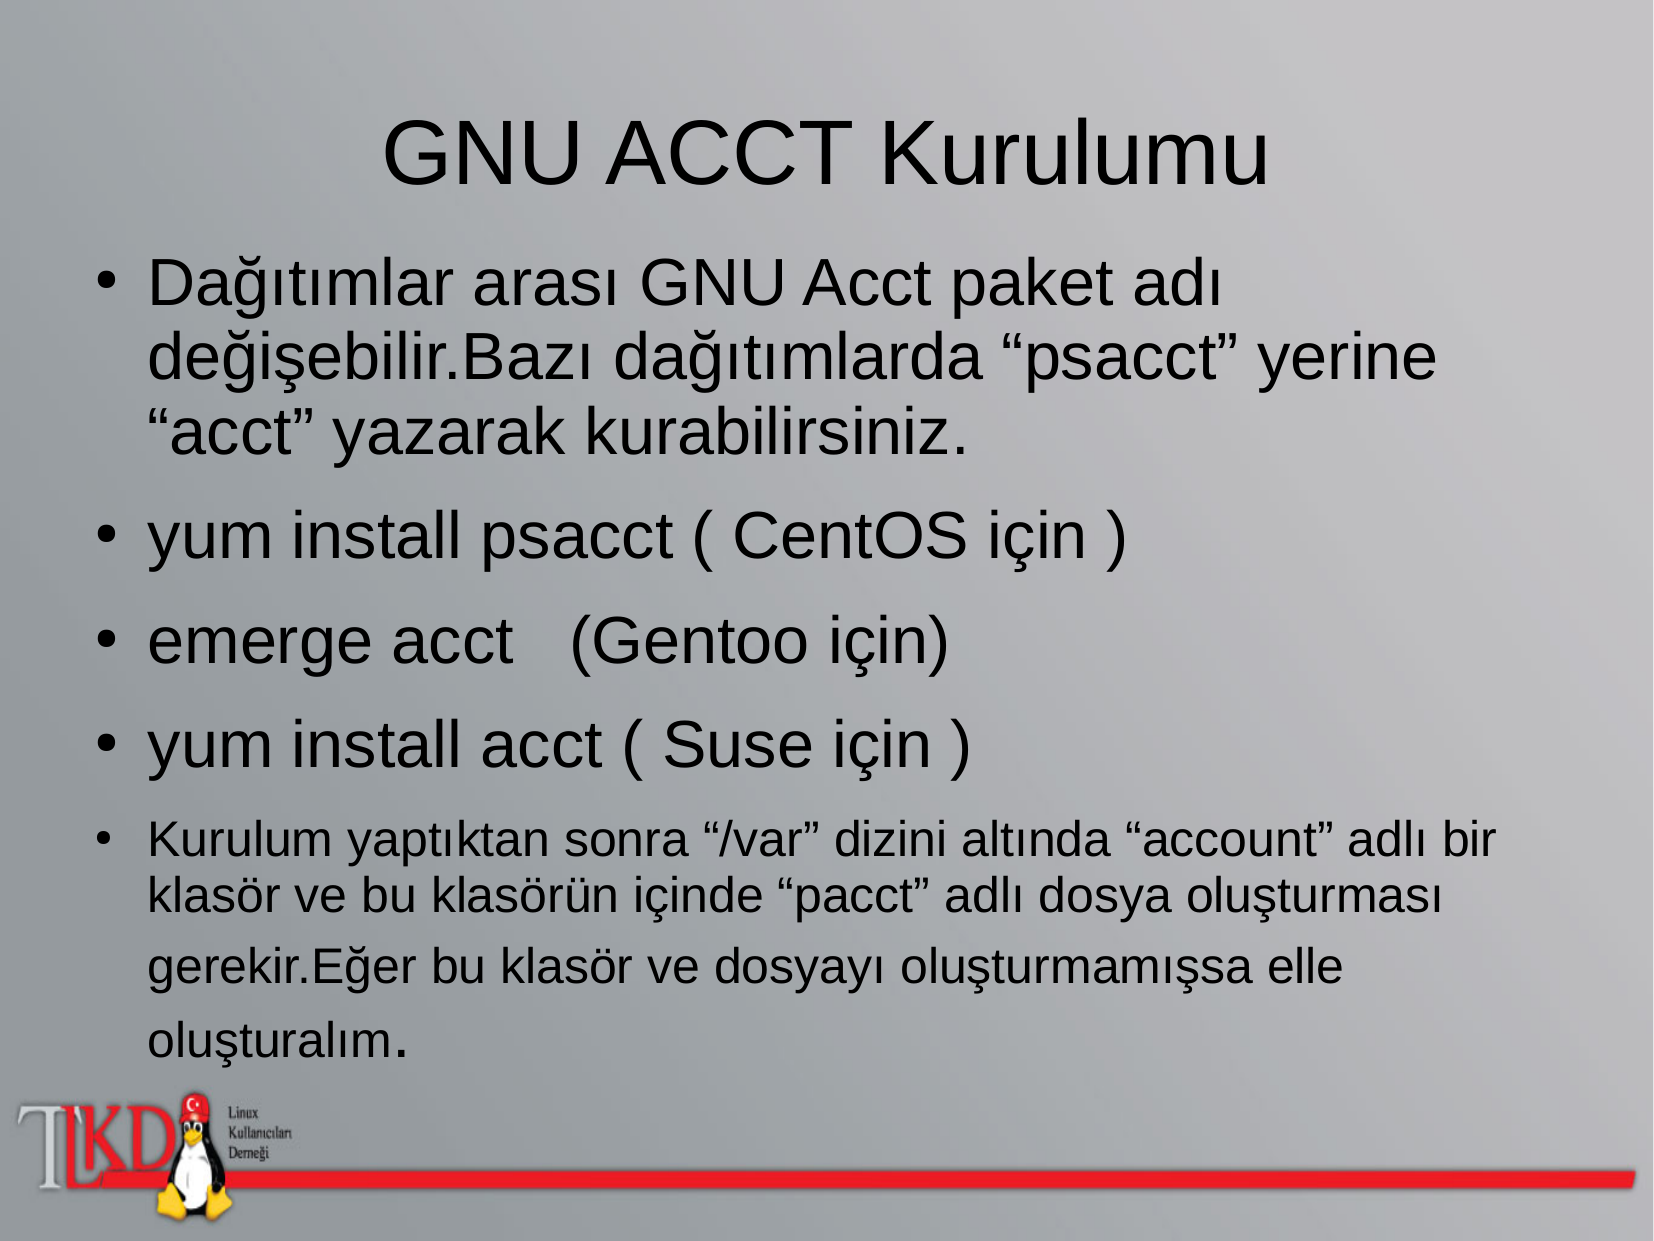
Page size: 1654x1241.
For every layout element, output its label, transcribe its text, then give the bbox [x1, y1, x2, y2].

title GNU ACCT Kurulumu [82, 49, 1571, 257]
picture [0, 0, 1654, 1241]
list Dağıtımlar arası GNU Acct paket adı değişebilir.Bazı dağıtımlarda “psacct” yerine “acct” yazarak kurabilirsiniz. yum install psacct ( CentOS için ) emerge acct (Gentoo için) yum install acct ( Suse için ) Kurulum yaptıktan sonra “/var” dizini altında “account” adlı bir klasör ve bu klasörün içinde “pacct” adlı dosya oluşturması gerekir.Eğer bu klasör ve dosyayı oluşturmamışsa elle oluşturalım. [76, 244, 1565, 1063]
